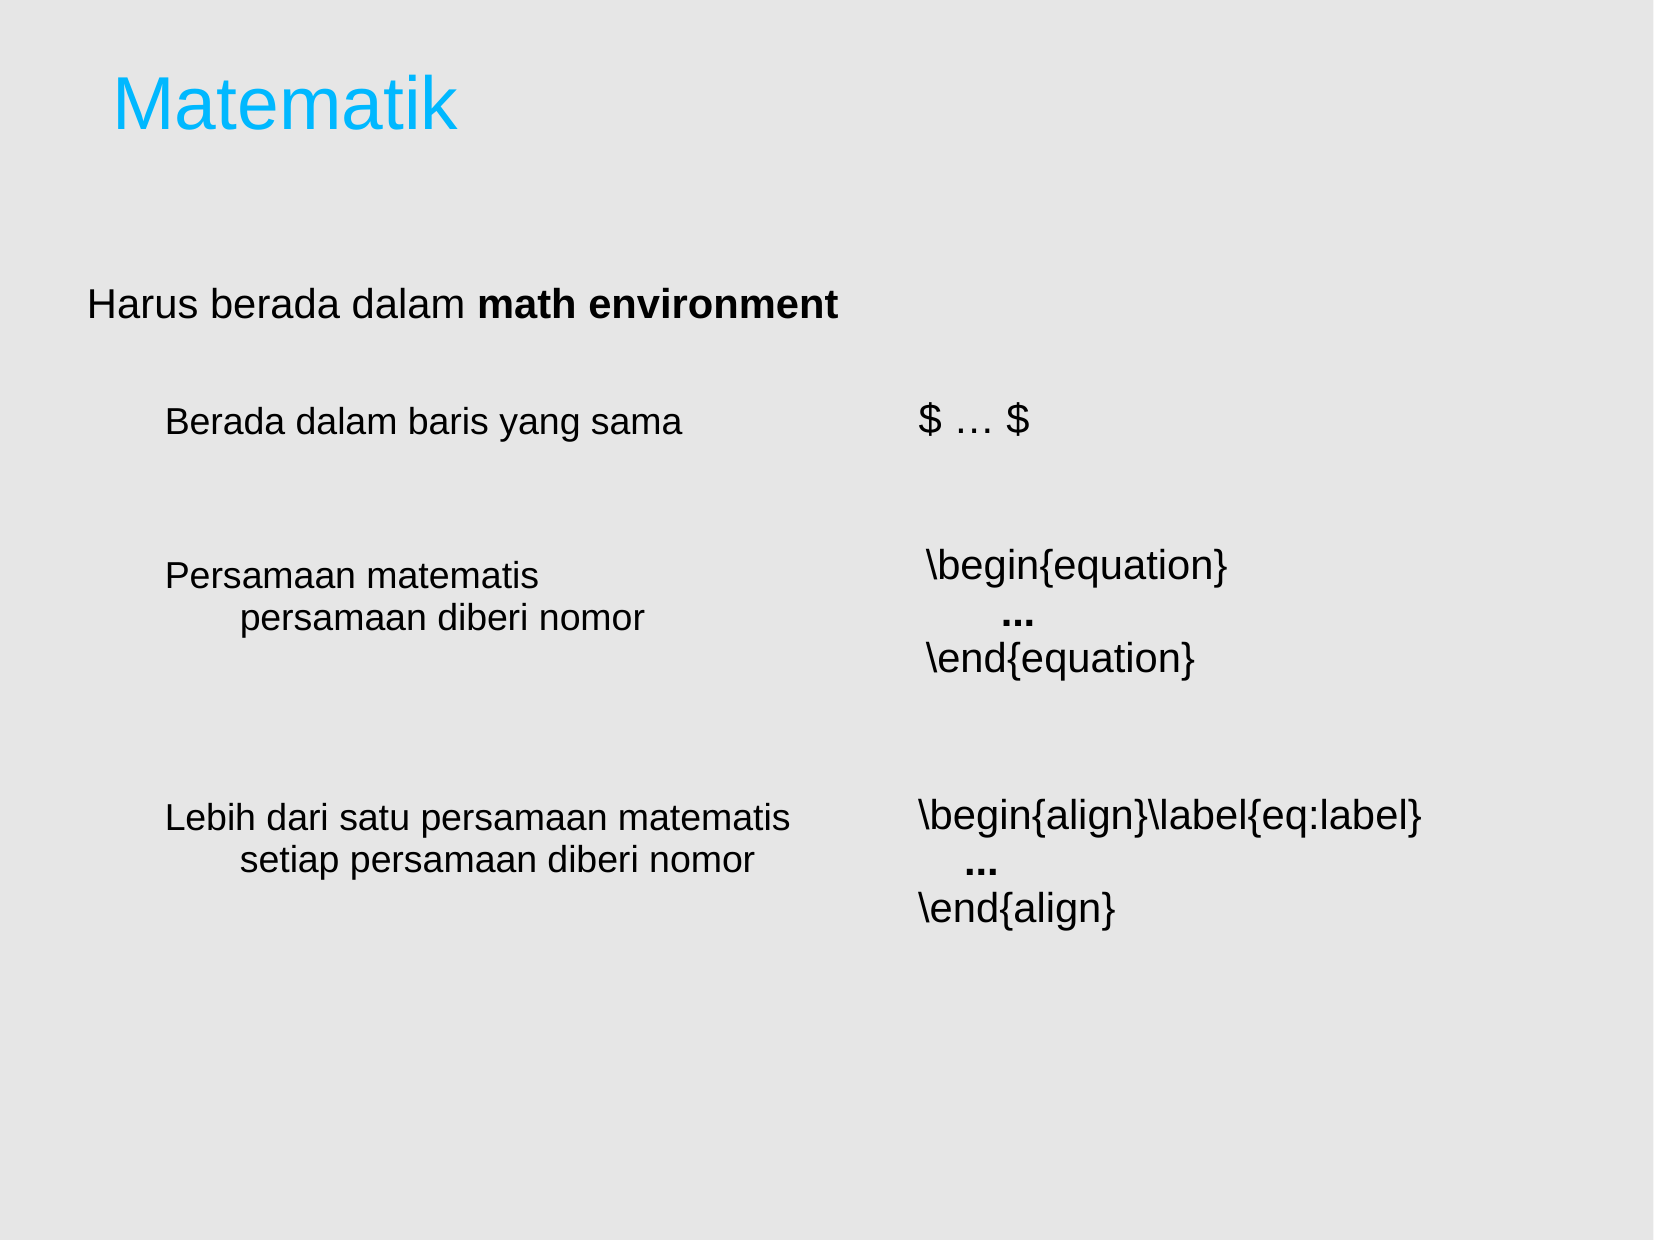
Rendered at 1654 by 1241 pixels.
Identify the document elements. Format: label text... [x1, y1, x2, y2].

text_box \begin{align}\label{eq:label} ... \end{align} [903, 783, 1463, 968]
text_box Persamaan matematis persamaan diberi nomor [150, 546, 660, 646]
text_box Lebih dari satu persamaan matematis setiap persamaan diberi nomor [150, 788, 806, 888]
subtitle Harus berada dalam math environment [86, 254, 1137, 330]
title Matematik [112, 56, 1571, 151]
text_box \begin{equation} ... \end{equation} [911, 534, 1245, 691]
text_box Berada dalam baris yang sama [150, 393, 708, 451]
text_box $ … $ [903, 388, 1045, 451]
